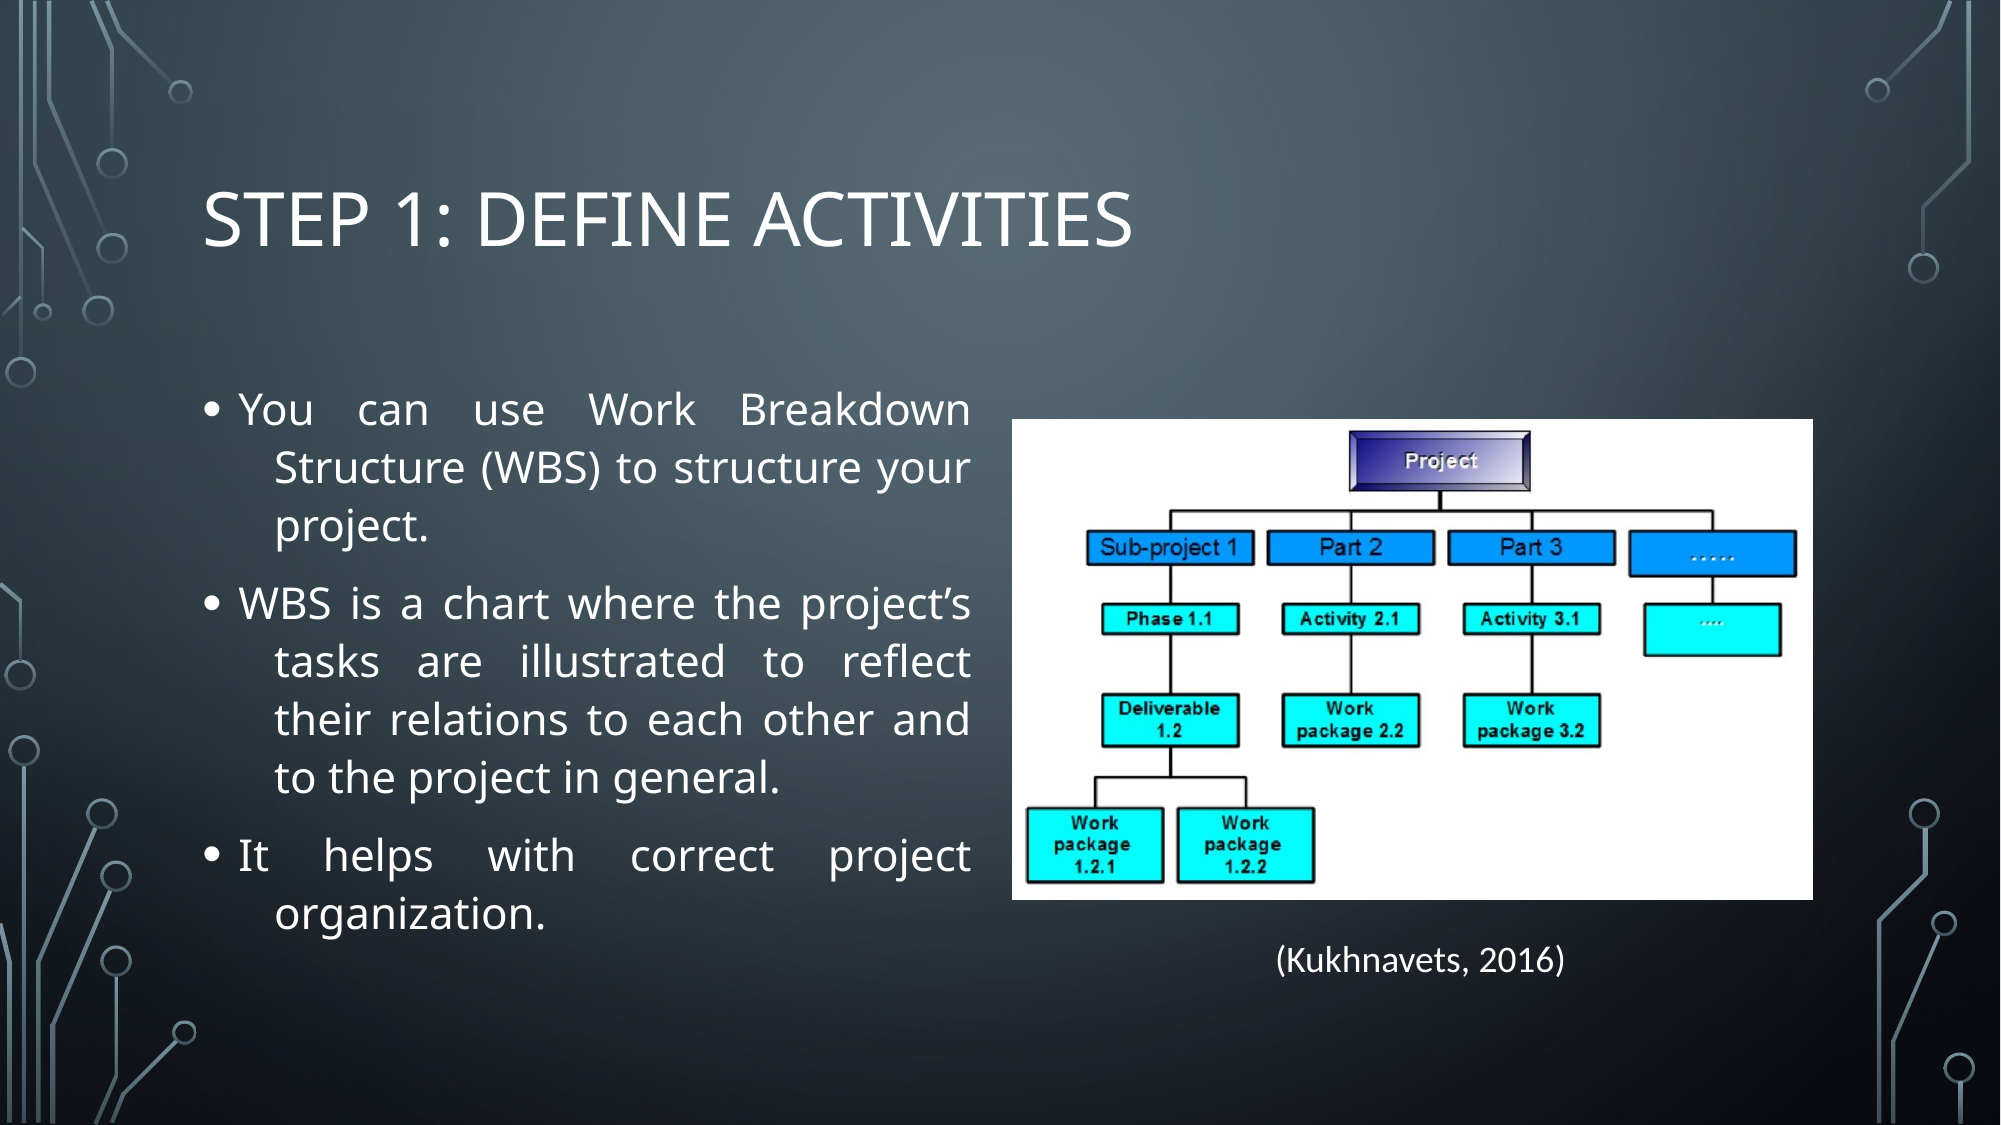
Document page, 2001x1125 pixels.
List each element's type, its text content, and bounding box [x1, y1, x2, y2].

text_box (Kukhnavets, 2016) [1260, 926, 1609, 988]
picture [1012, 419, 1813, 900]
title Step 1: define activities [187, 101, 1813, 344]
list You can use Work Breakdown Structure (WBS) to structure your project. WBS is a chart where the project’s tasks are illustrated to reflect their relations to each other and to the project in general. It helps with correct project organization. [187, 369, 988, 951]
